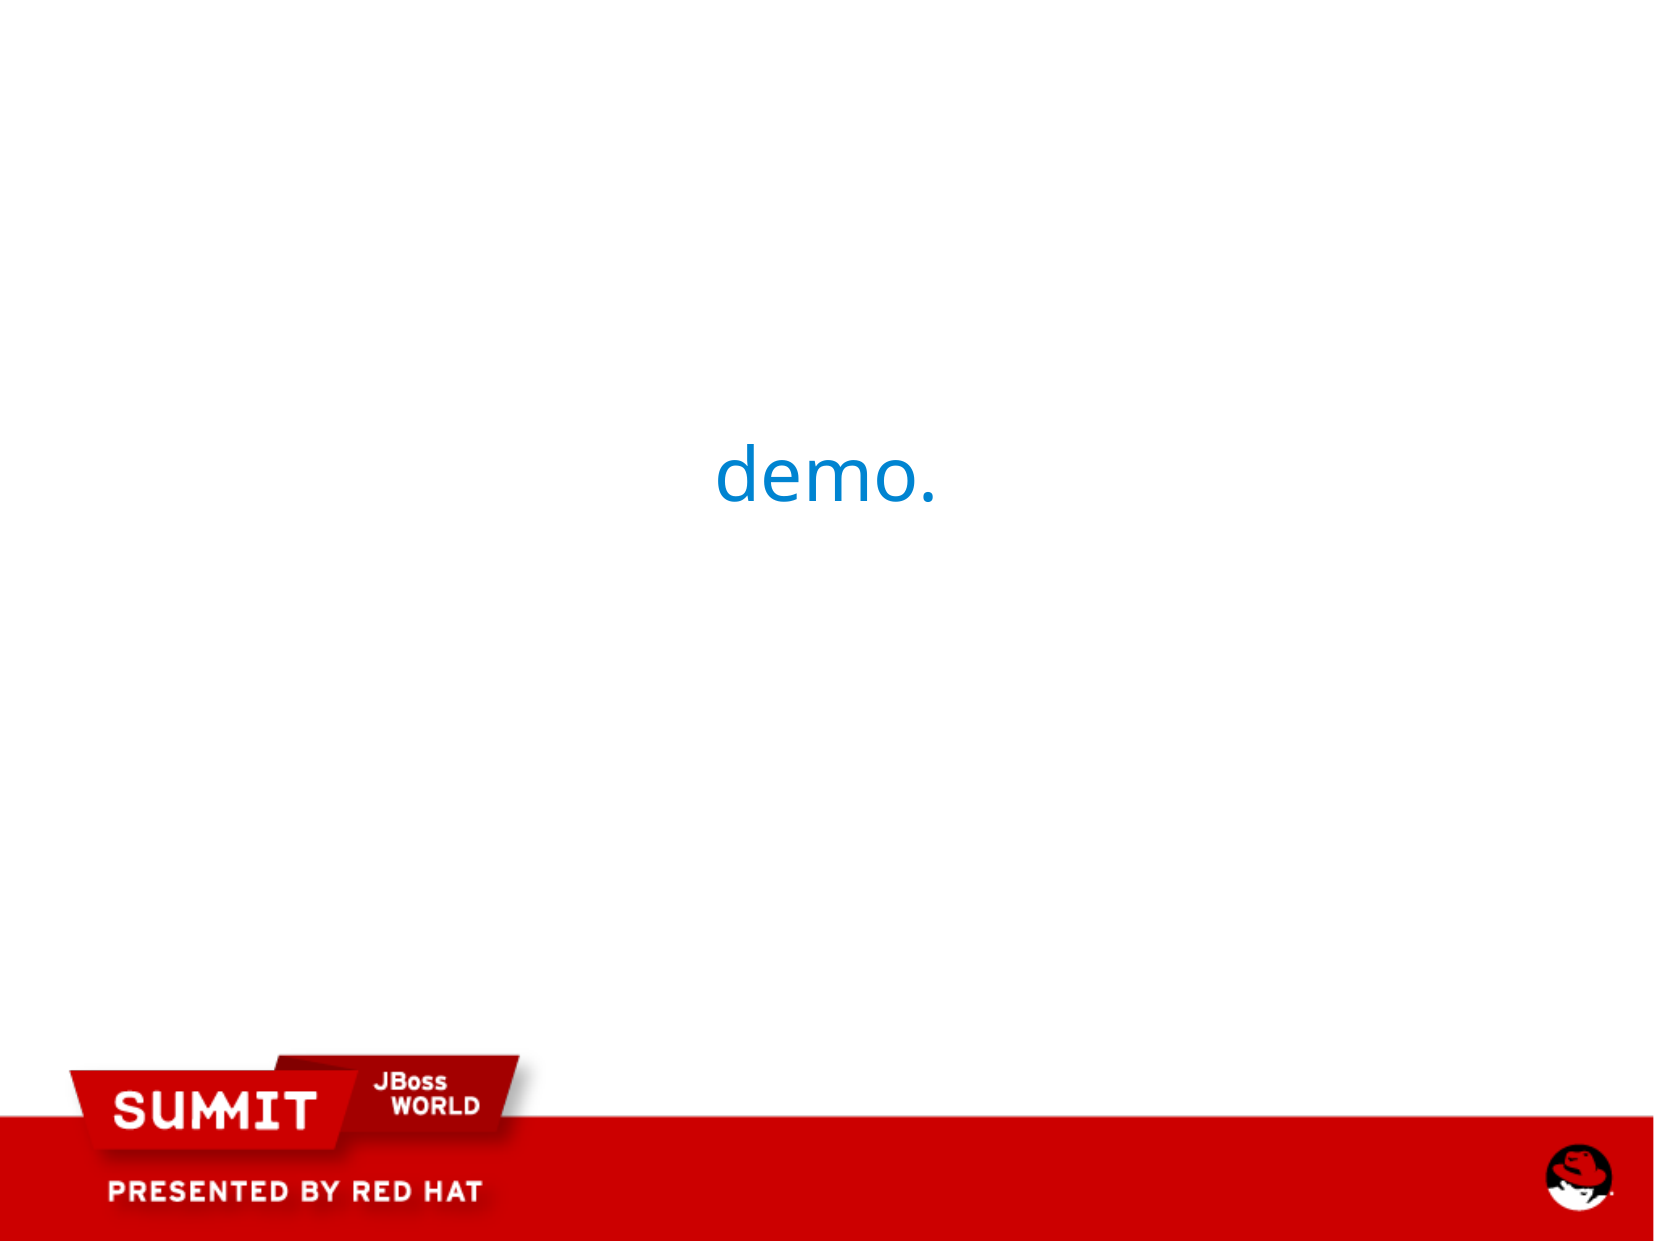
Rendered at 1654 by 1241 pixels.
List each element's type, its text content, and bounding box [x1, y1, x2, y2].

picture [0, 1043, 1654, 1241]
subtitle demo. [82, 37, 1571, 1039]
